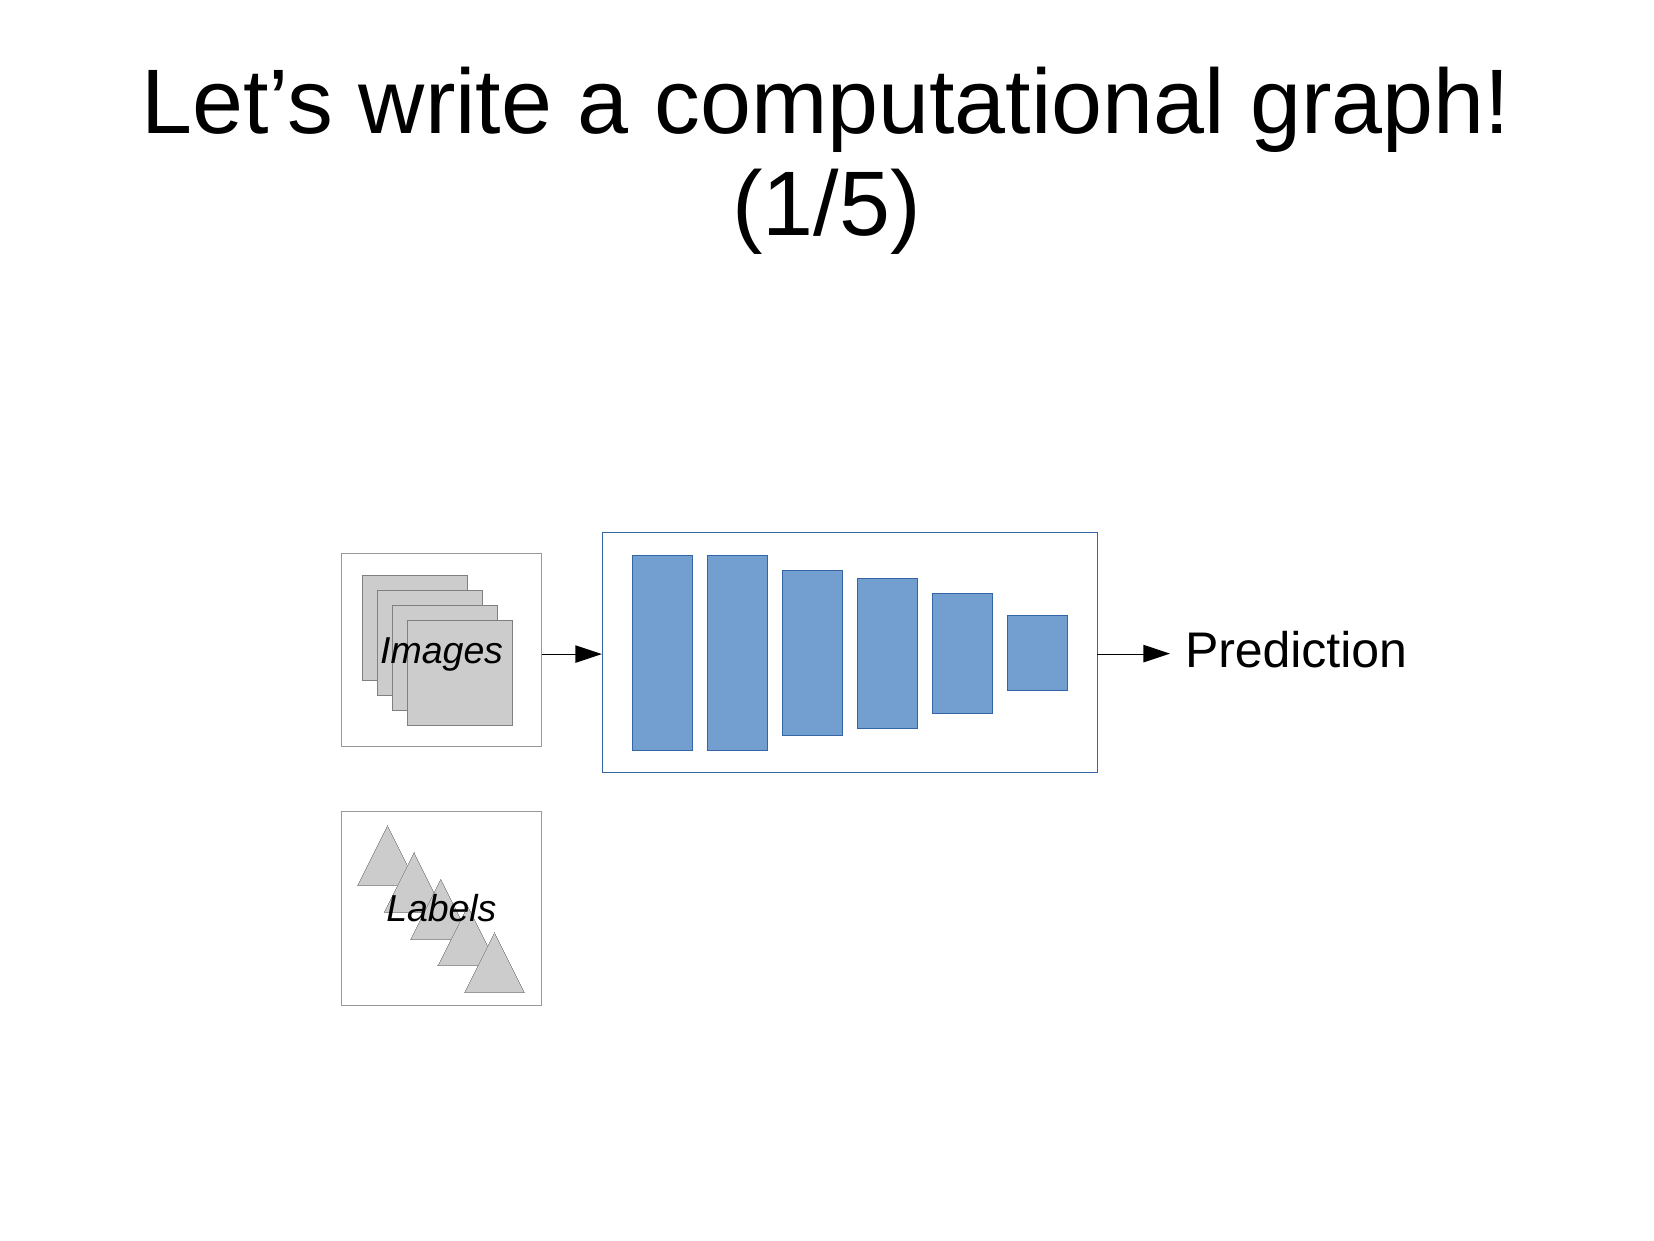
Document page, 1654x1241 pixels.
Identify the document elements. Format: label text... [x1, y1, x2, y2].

text_box [857, 578, 918, 729]
text_box [932, 593, 993, 714]
text_box Images [341, 553, 542, 747]
title Let’s write a computational graph! (1/5) [82, 49, 1571, 257]
text_box [1007, 615, 1068, 691]
text_box [782, 570, 843, 736]
text_box Labels [341, 811, 542, 1006]
text_box [632, 555, 693, 751]
text_box Prediction [1166, 615, 1426, 686]
text_box [707, 555, 768, 751]
